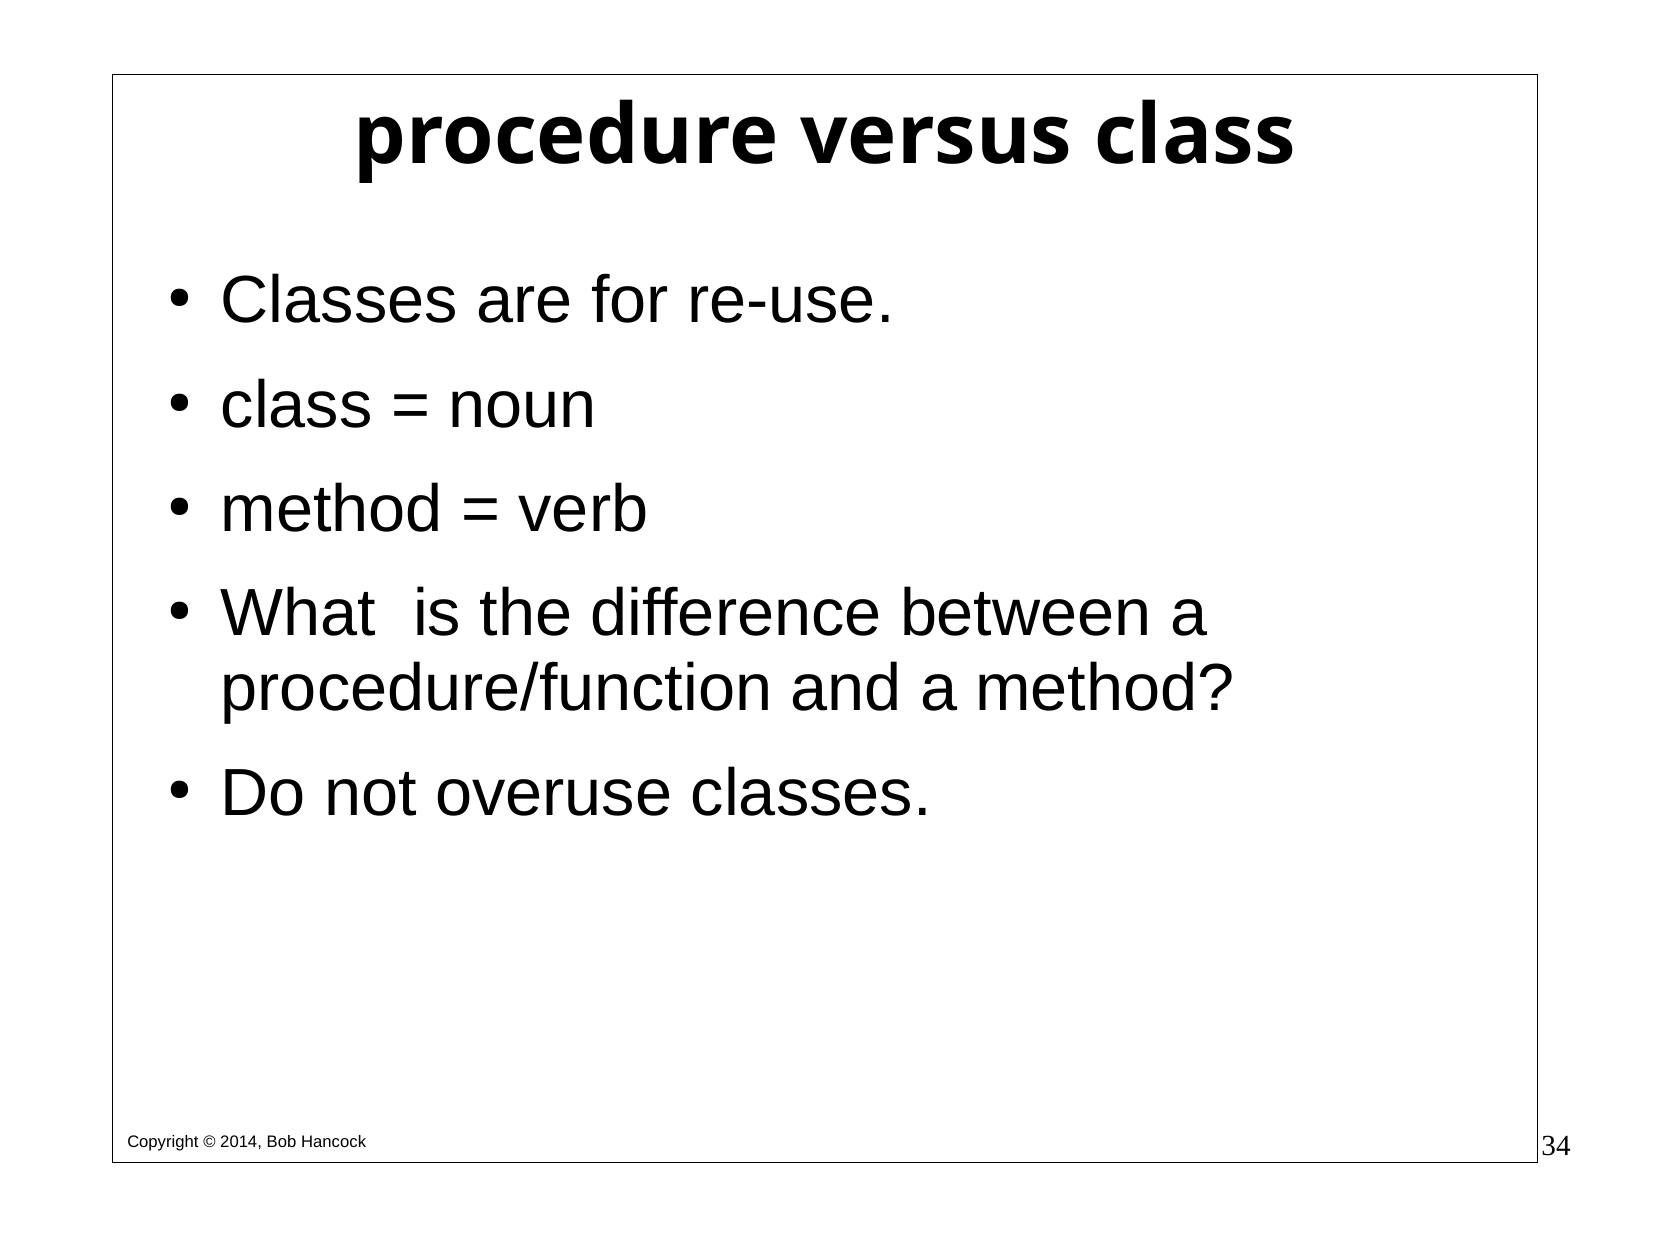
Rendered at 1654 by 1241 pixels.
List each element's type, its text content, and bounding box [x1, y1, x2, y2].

title procedure versus class [112, 75, 1538, 188]
list Classes are for re-use. class = noun method = verb What is the difference between a procedure/function and a method? Do not overuse classes. [150, 262, 1501, 1126]
text_box Copyright © 2014, Bob Hancock [112, 1125, 382, 1159]
